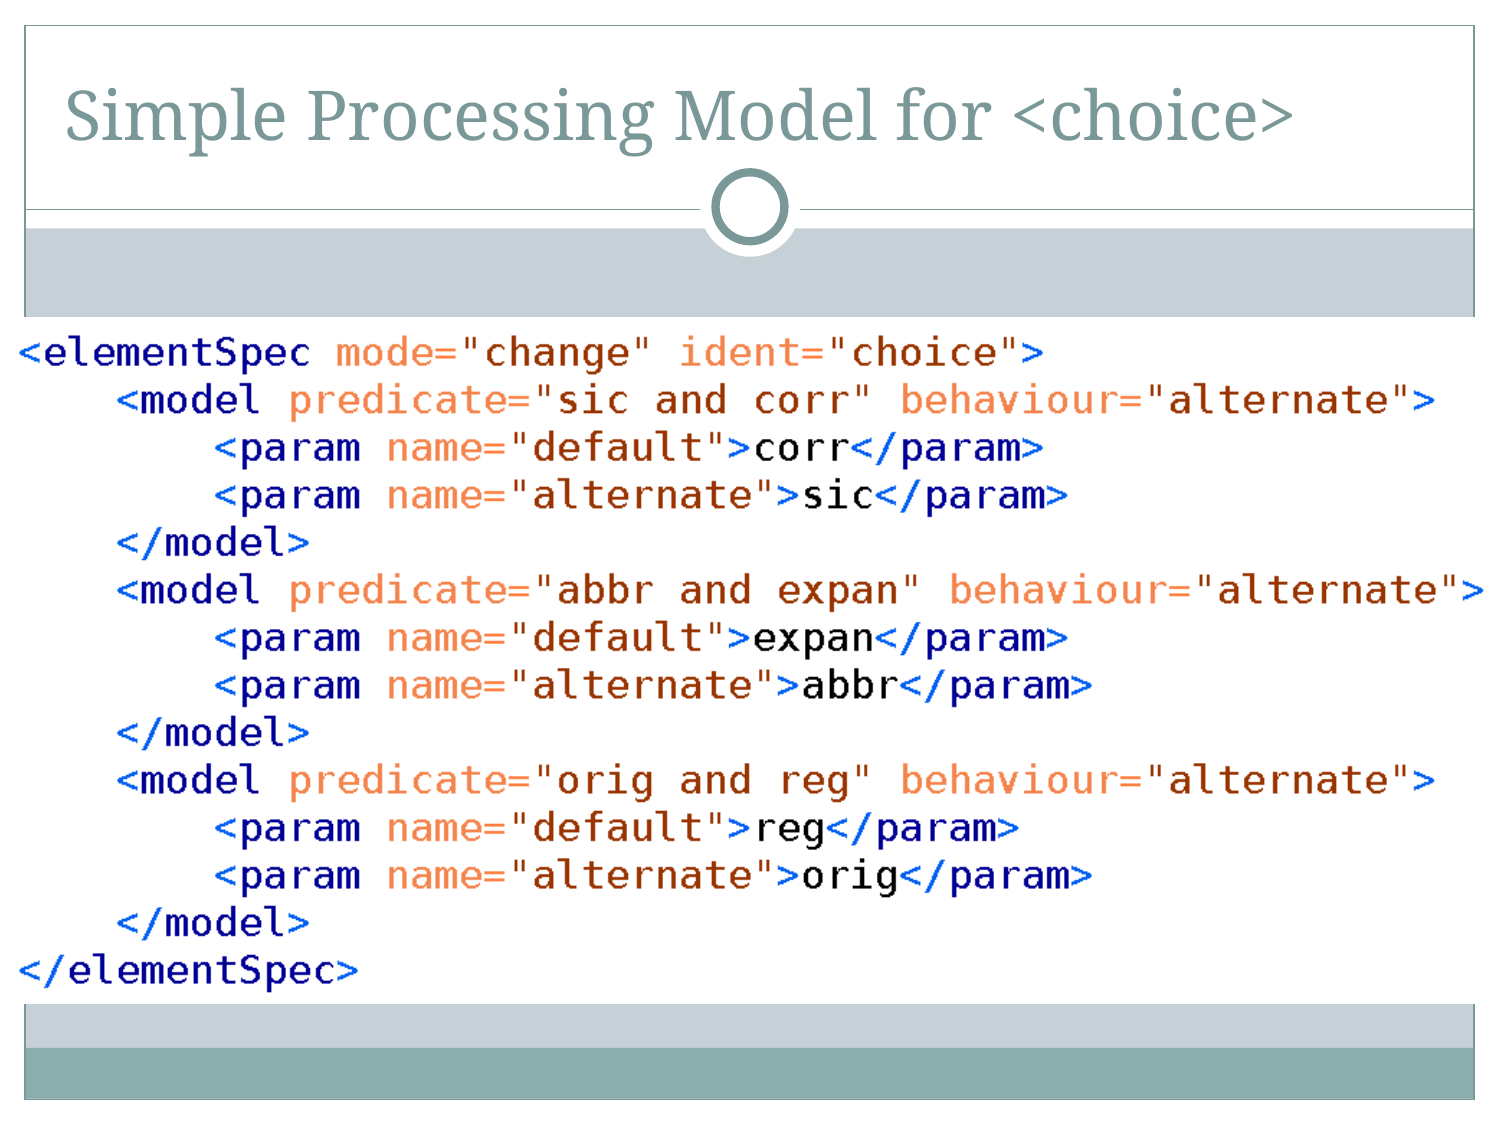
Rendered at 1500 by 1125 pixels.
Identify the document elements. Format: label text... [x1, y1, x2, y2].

picture [1, 317, 1500, 1004]
text_box Simple Processing Model for <choice> [49, 37, 1450, 162]
